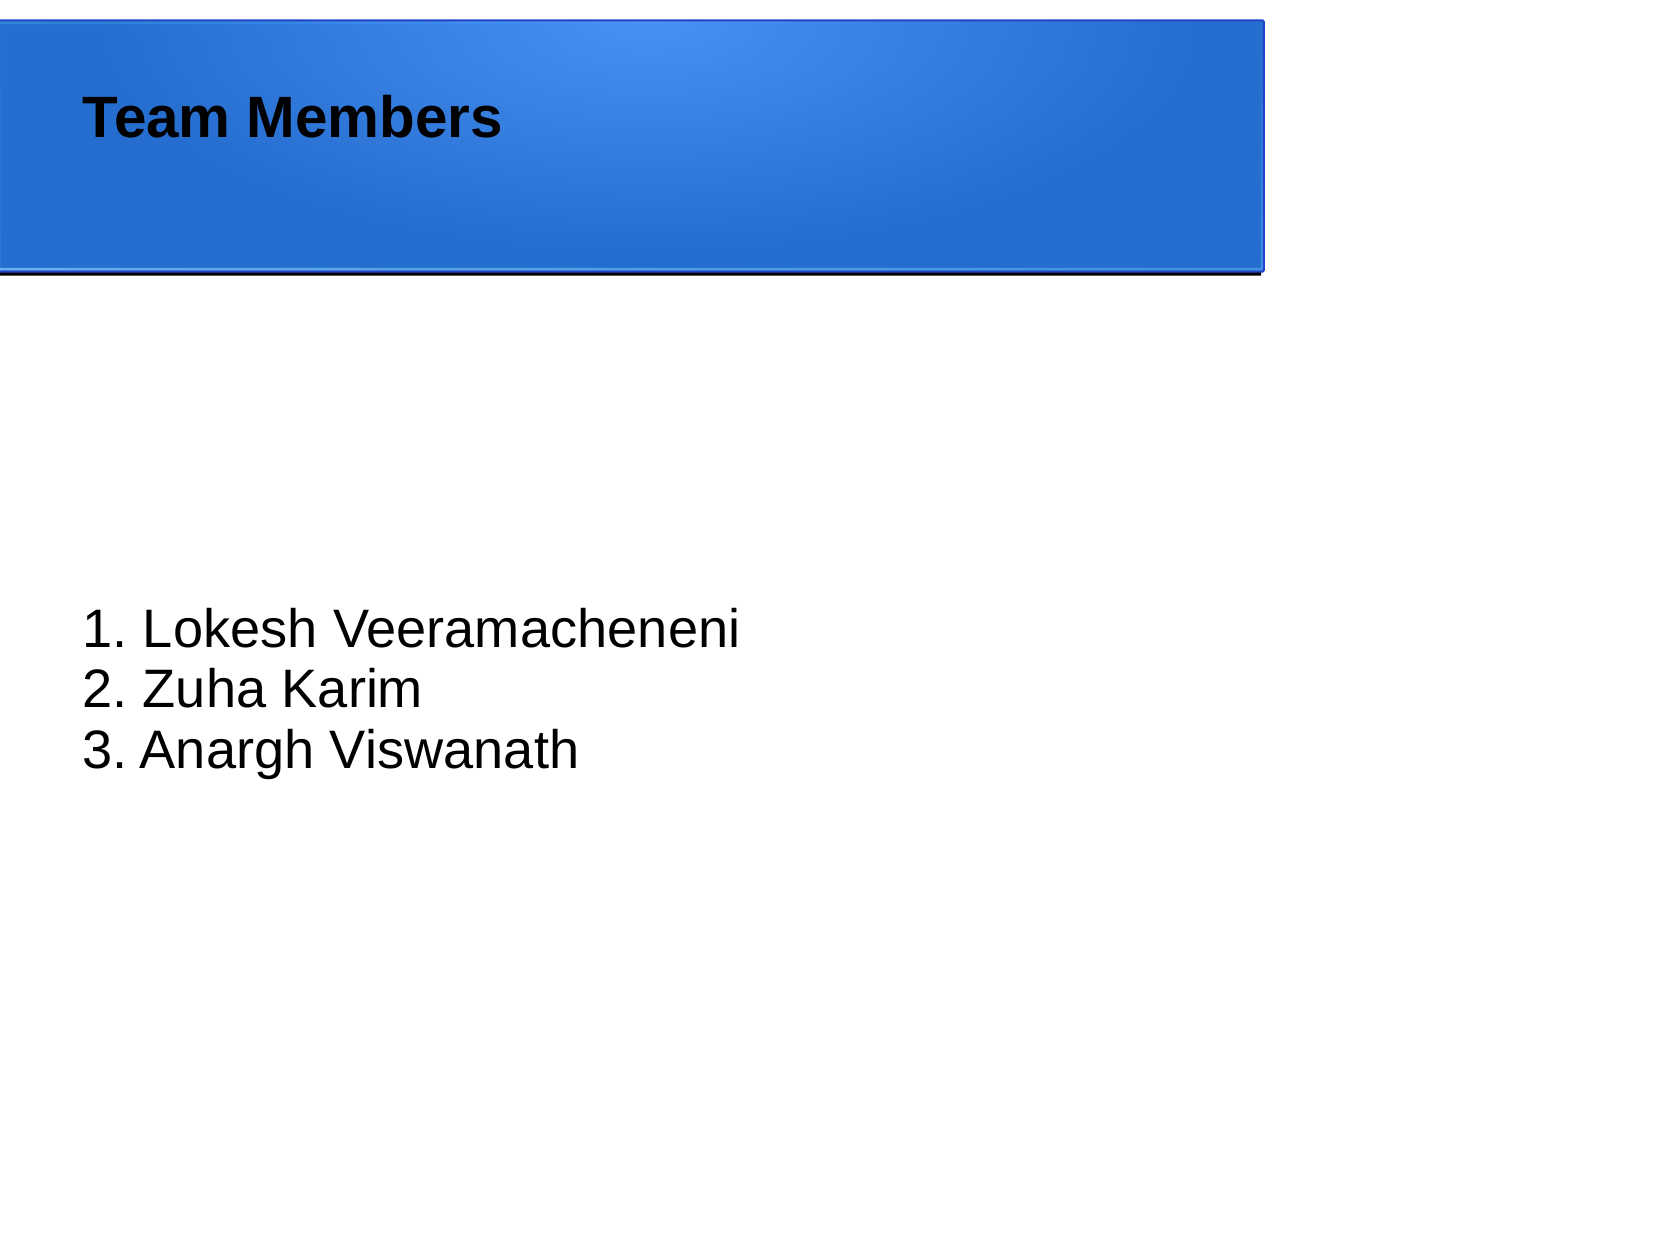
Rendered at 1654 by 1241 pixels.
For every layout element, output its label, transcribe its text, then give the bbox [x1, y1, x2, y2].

subtitle 1. Lokesh Veeramacheneni 2. Zuha Karim 3. Anargh Viswanath [82, 299, 1571, 1019]
title Team Members [82, 47, 1235, 252]
